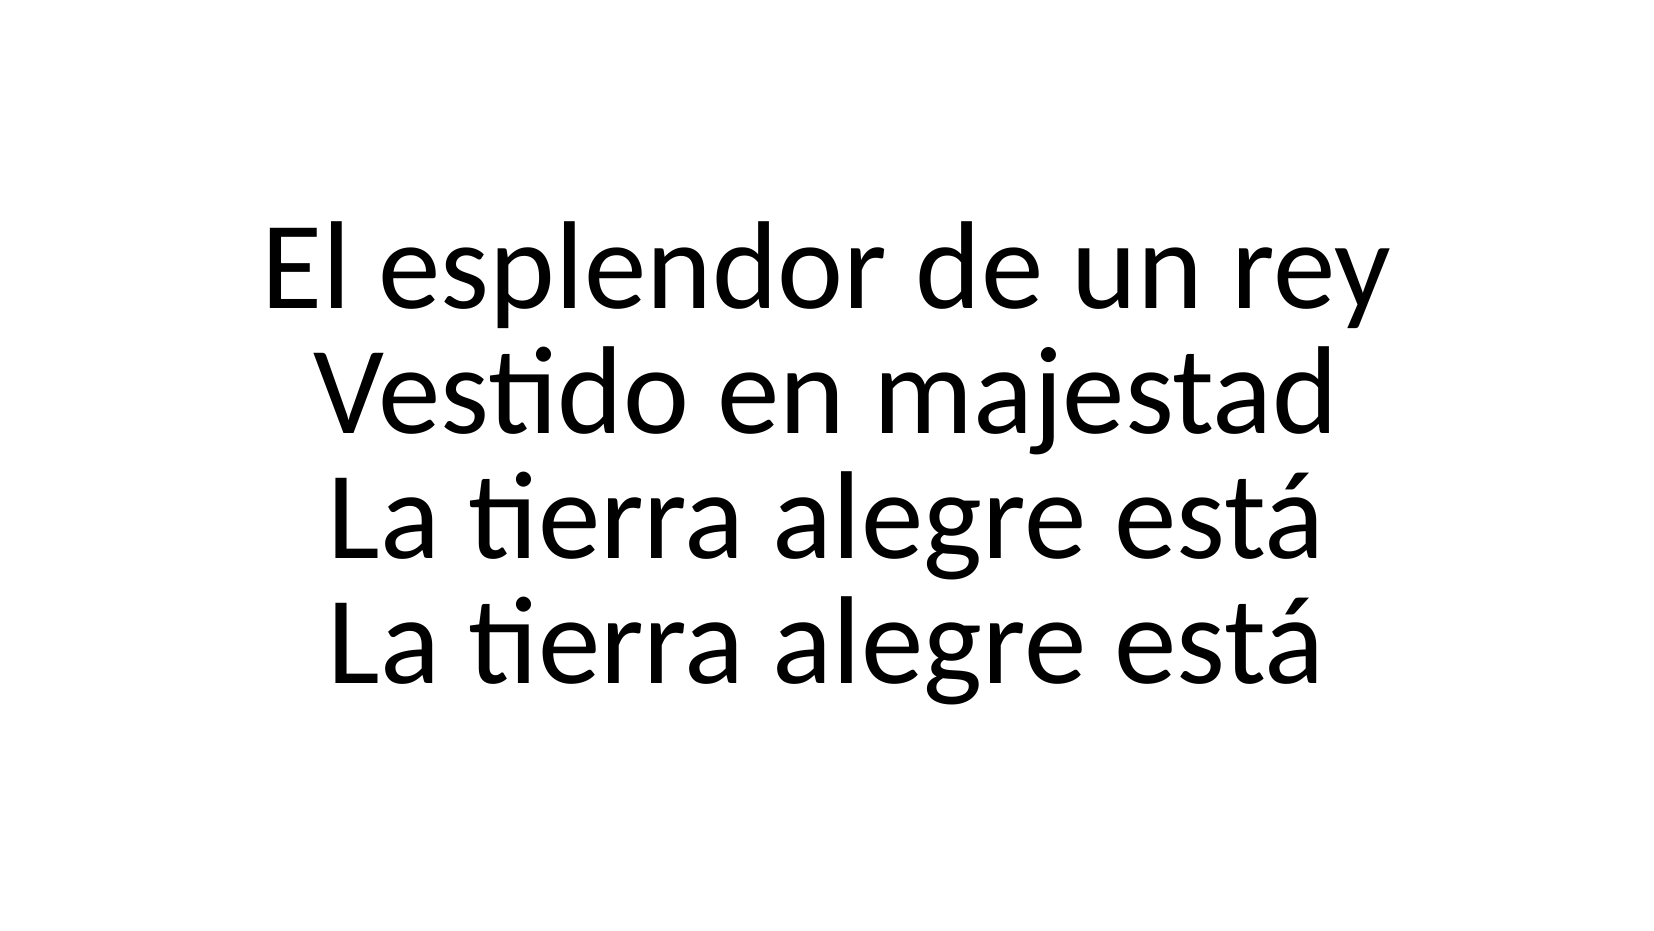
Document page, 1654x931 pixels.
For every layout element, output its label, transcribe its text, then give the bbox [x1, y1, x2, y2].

title El esplendor de un rey Vestido en majestad La tierra alegre está La tierra alegre está [0, 0, 1654, 931]
